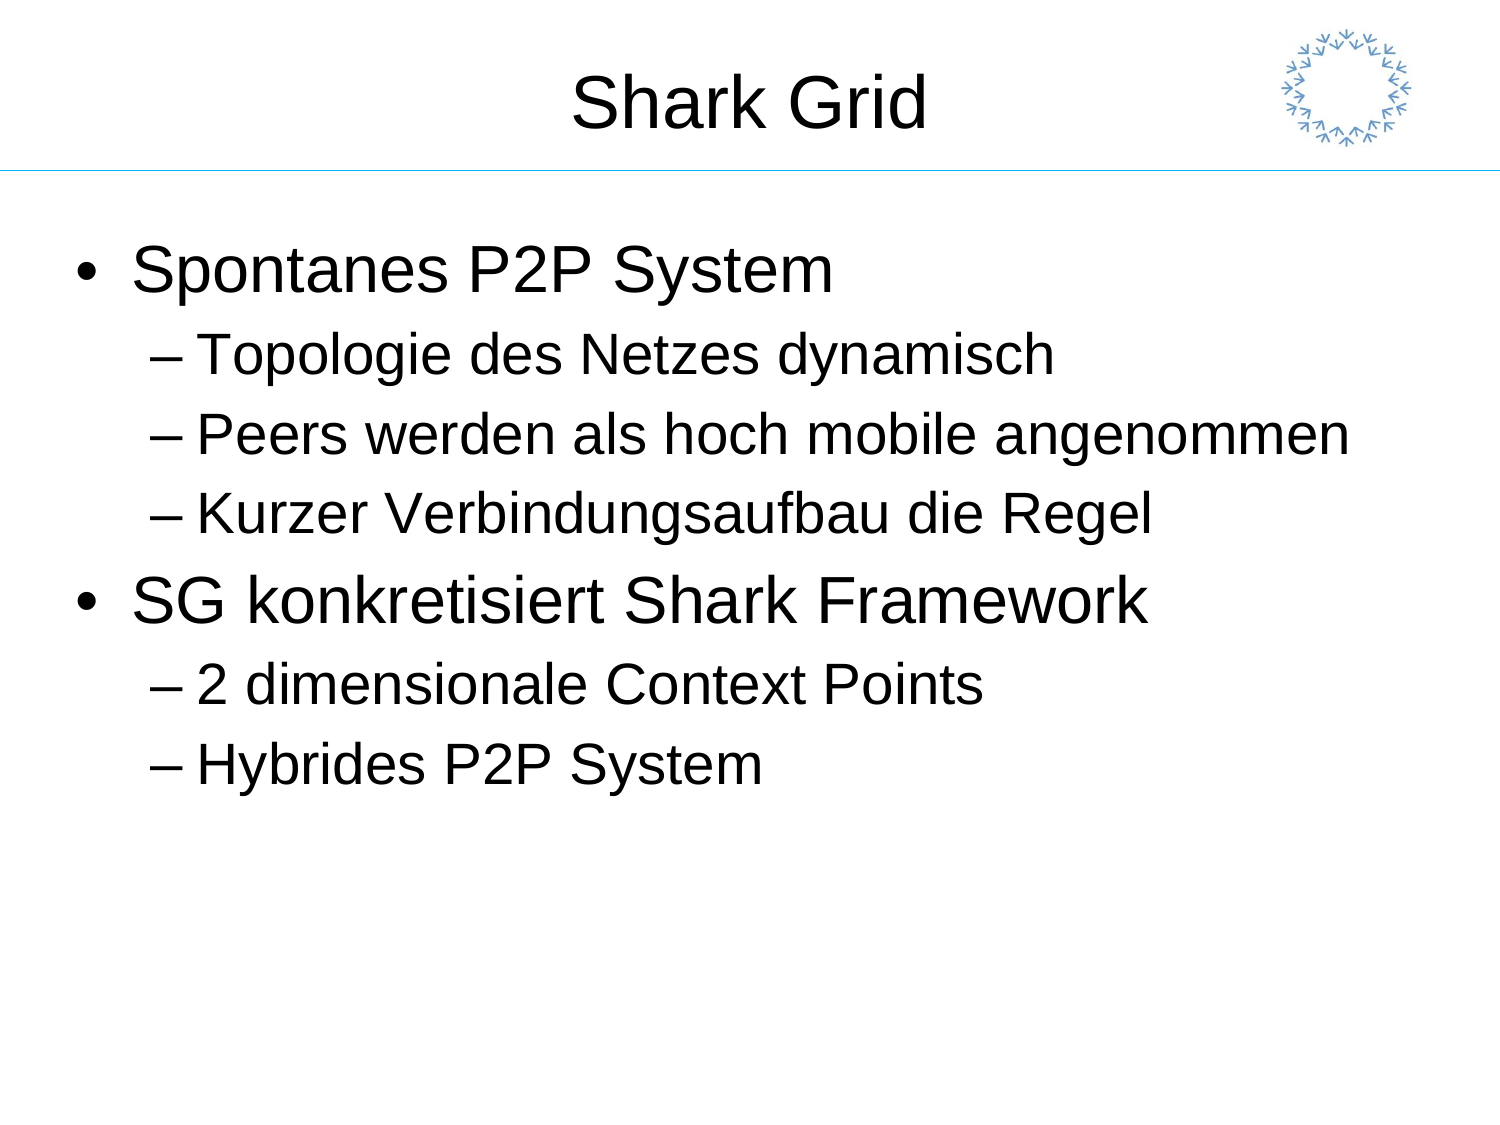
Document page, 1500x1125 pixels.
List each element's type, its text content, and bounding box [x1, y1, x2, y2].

title Shark Grid [75, 57, 1426, 148]
picture [1281, 29, 1412, 57]
list Spontanes P2P System Topologie des Netzes dynamisch Peers werden als hoch mobile angenommen Kurzer Verbindungsaufbau die Regel SG konkretisiert Shark Framework 2 dimensionale Context Points Hybrides P2P System [75, 232, 1426, 986]
